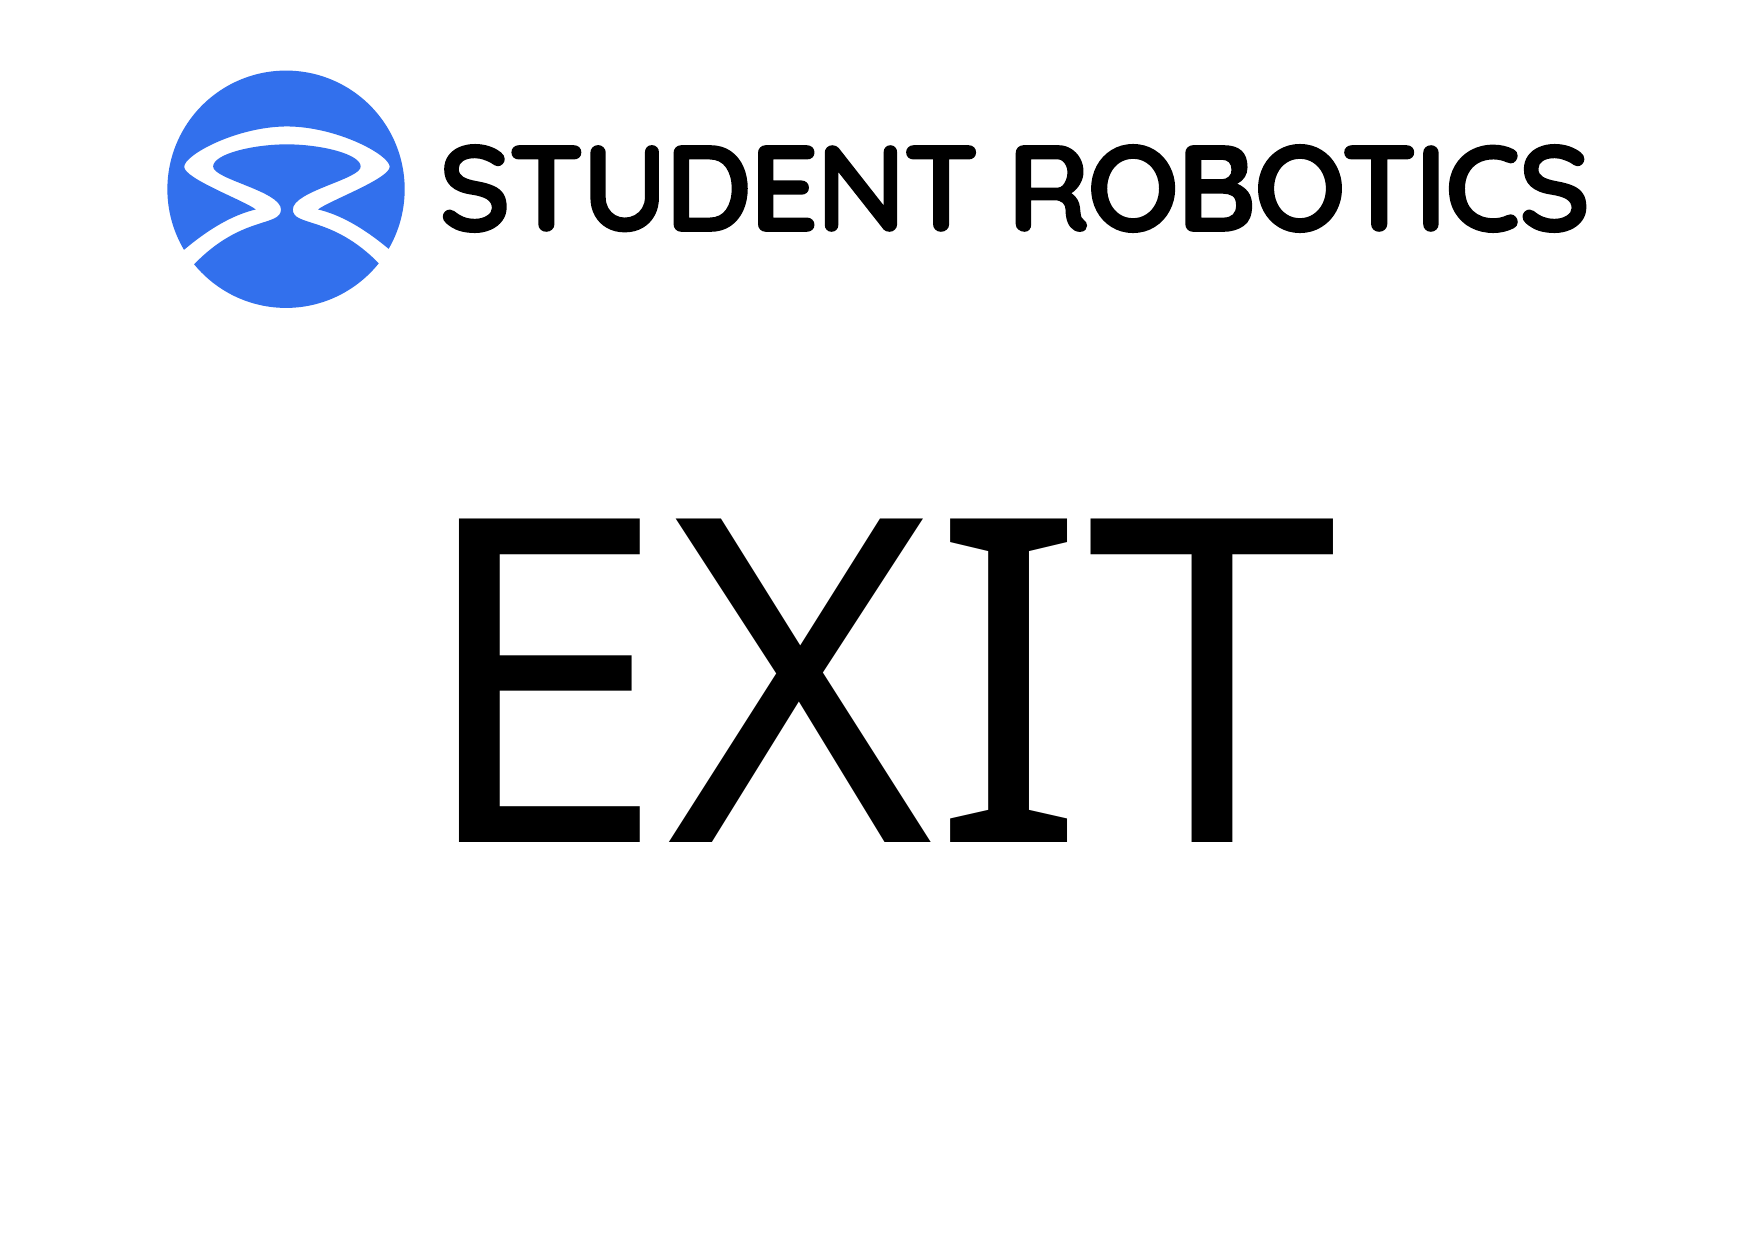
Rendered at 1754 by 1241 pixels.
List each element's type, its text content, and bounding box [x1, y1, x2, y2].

list EXIT [119, 443, 1635, 952]
